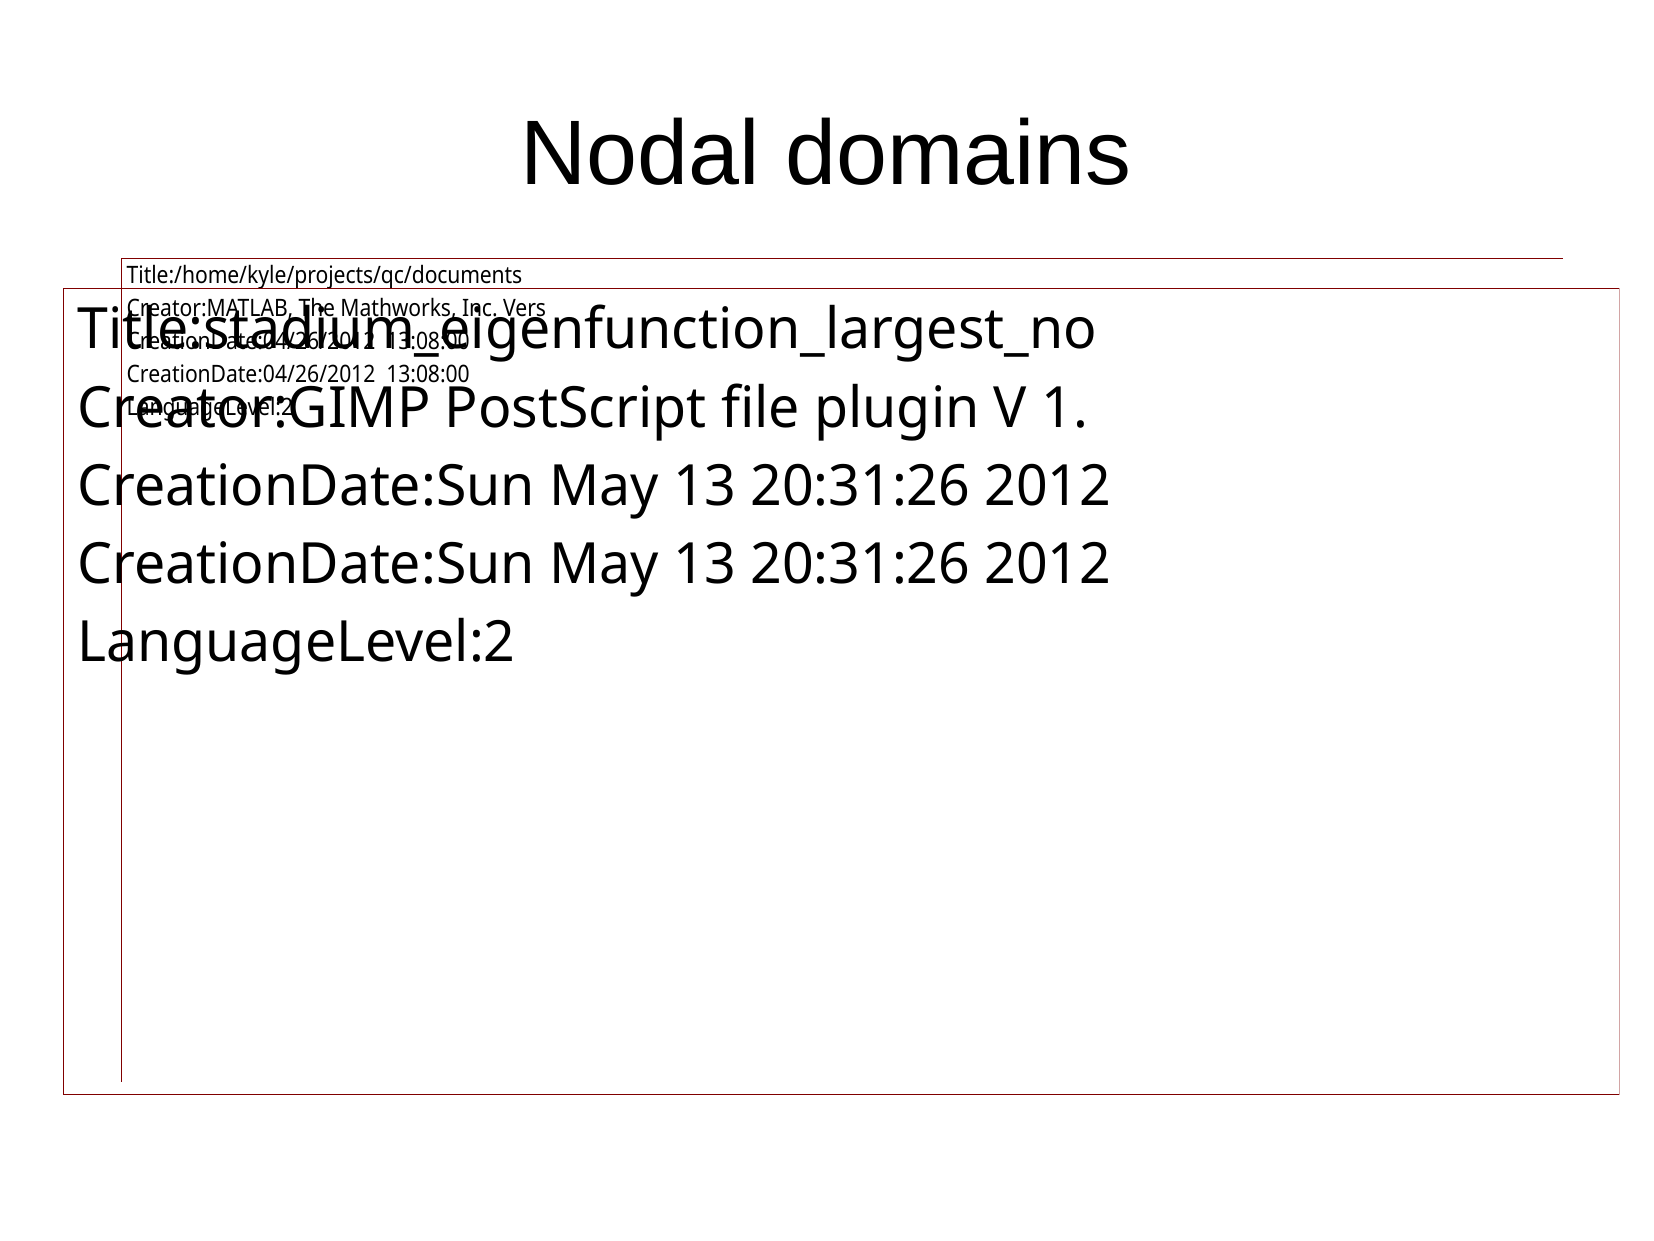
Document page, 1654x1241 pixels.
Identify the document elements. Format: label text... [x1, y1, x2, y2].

picture [59, 256, 1620, 1095]
title Nodal domains [82, 49, 1571, 257]
